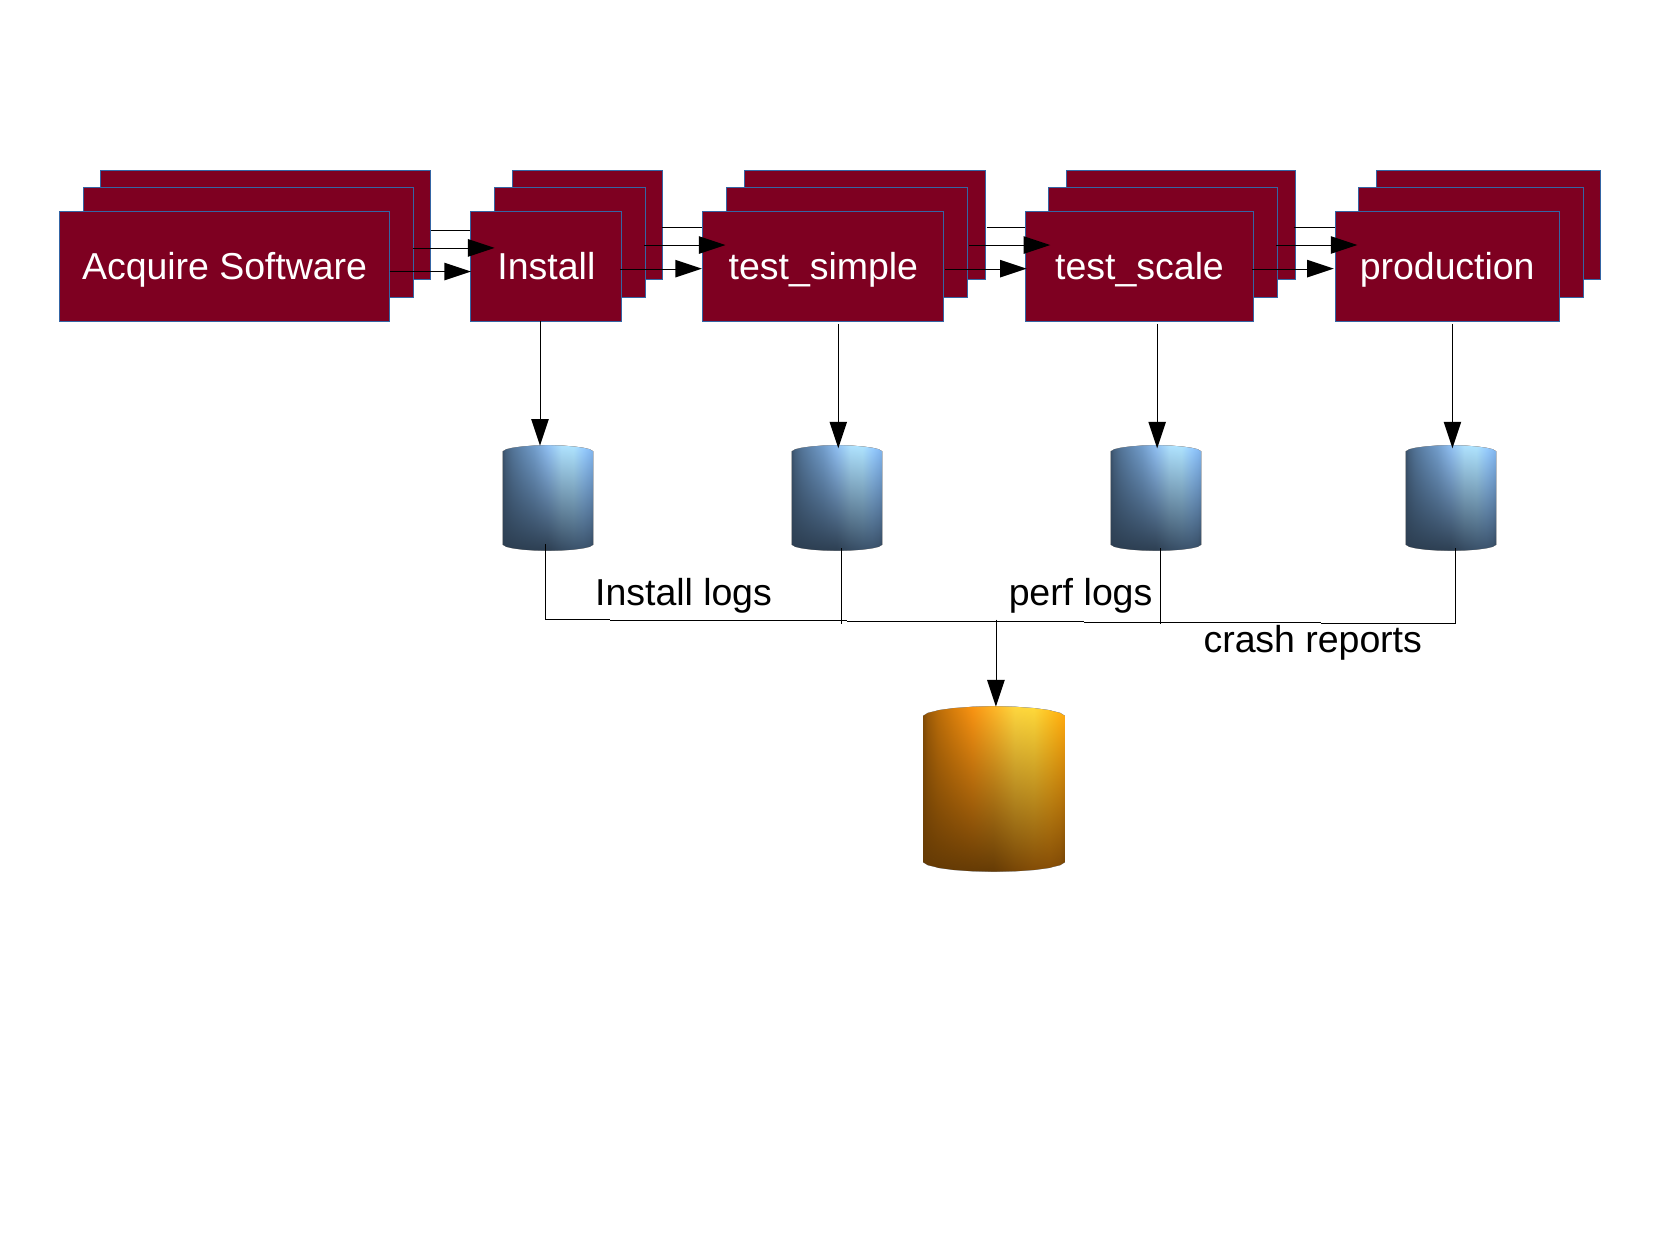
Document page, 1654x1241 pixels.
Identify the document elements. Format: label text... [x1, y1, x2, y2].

text_box Acquire Software [59, 211, 390, 322]
text_box [1254, 270, 1296, 298]
text_box production [1335, 211, 1560, 322]
text_box test_simple [702, 211, 944, 322]
text_box [390, 272, 431, 298]
text_box [83, 170, 431, 271]
text_box test_scale [1025, 211, 1254, 322]
text_box perf logs [993, 564, 1168, 622]
text_box [494, 170, 663, 269]
text_box crash reports [1188, 611, 1438, 669]
text_box [622, 270, 663, 298]
text_box [1358, 170, 1601, 298]
text_box [726, 170, 986, 298]
text_box [1048, 170, 1296, 269]
text_box Install [470, 211, 622, 322]
text_box Install logs [580, 564, 788, 622]
